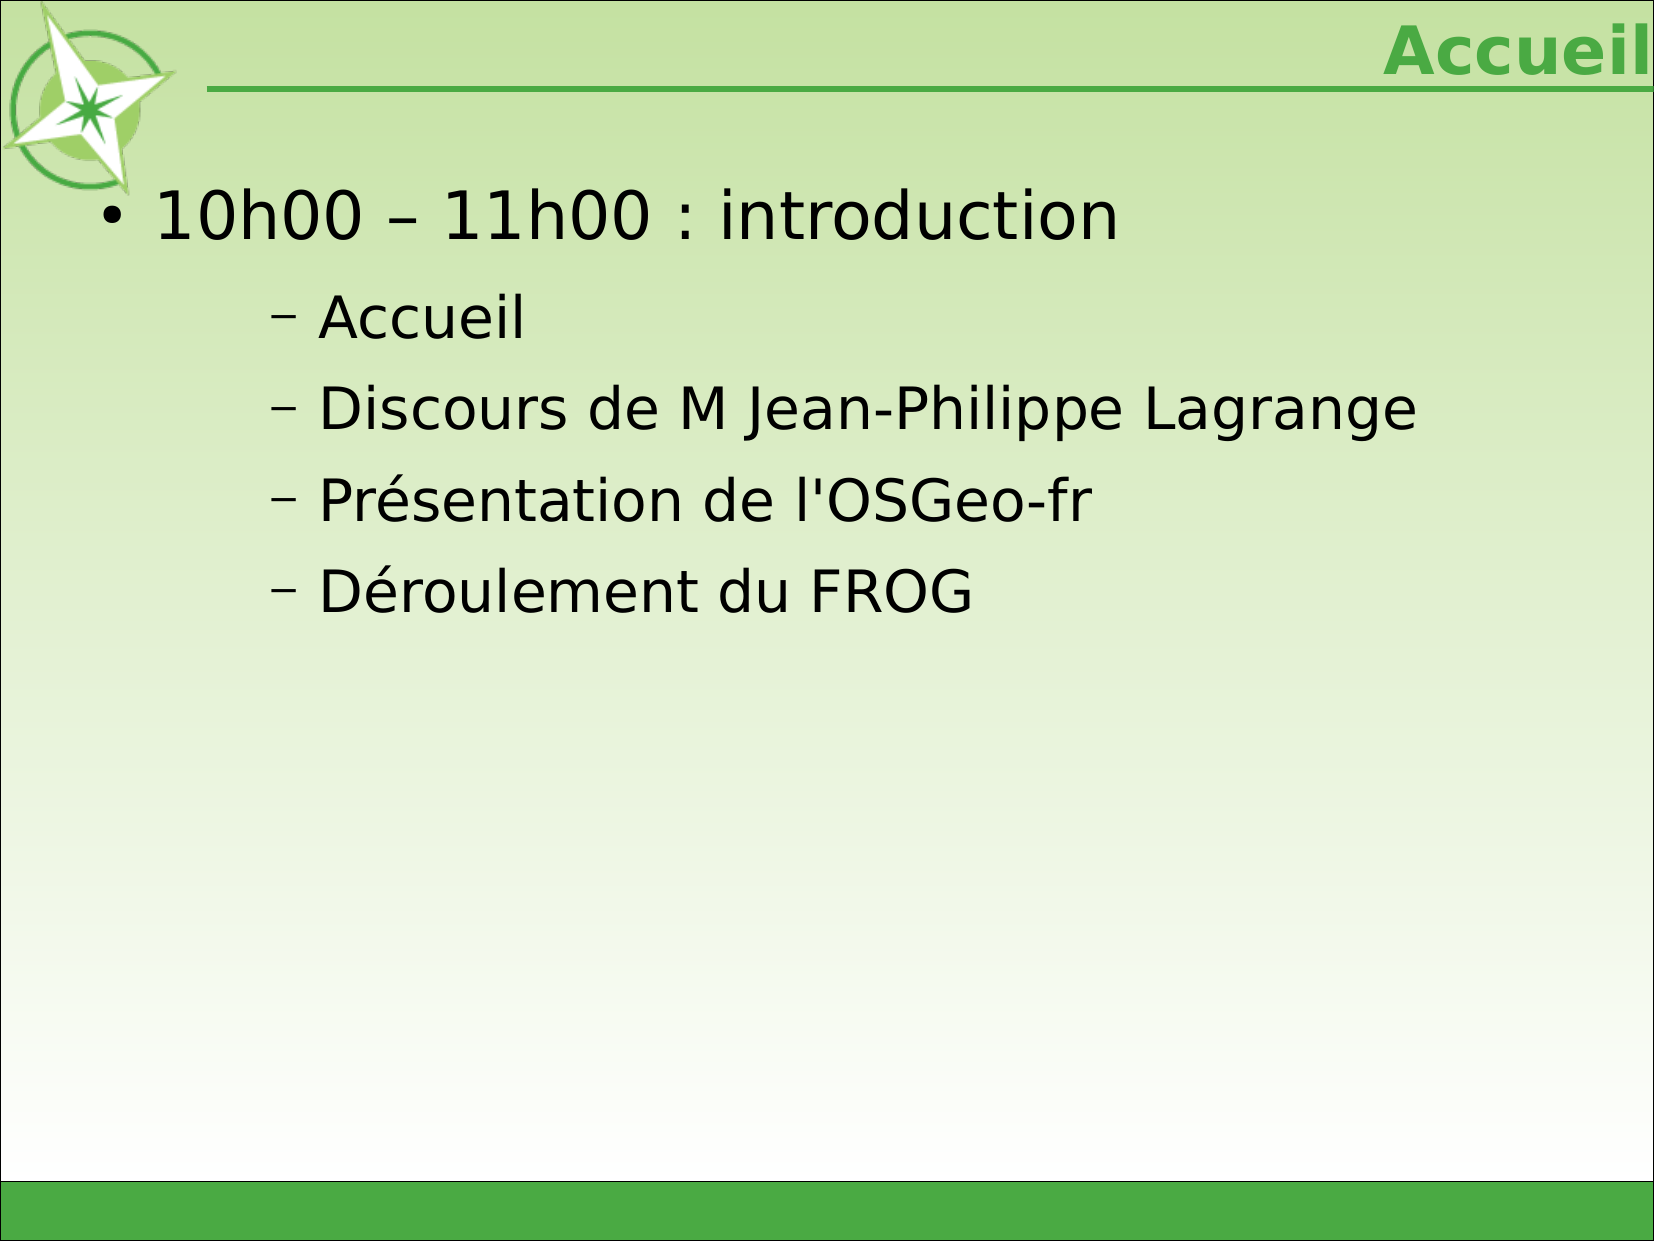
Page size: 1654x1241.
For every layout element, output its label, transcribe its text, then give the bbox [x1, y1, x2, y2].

list 10h00 – 11h00 : introduction Accueil Discours de M Jean-Philippe Lagrange Présentation de l'OSGeo-fr Déroulement du FROG [82, 177, 1571, 1109]
picture [2, 0, 178, 197]
title Accueil [165, 2, 1654, 101]
